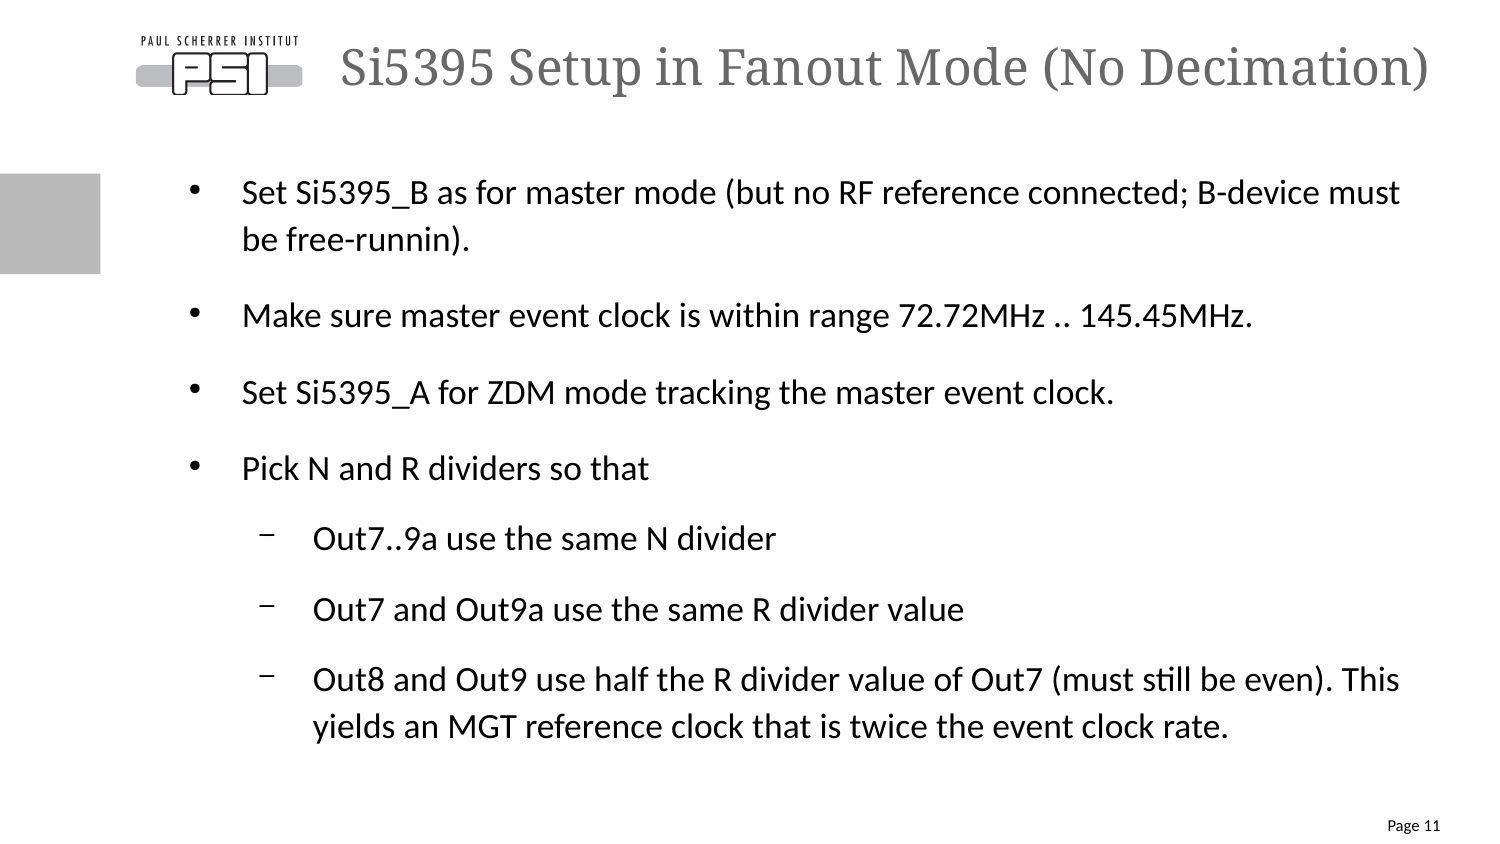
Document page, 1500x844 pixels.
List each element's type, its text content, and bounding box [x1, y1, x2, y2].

title Si5395 Setup in Fanout Mode (No Decimation) [340, 35, 1442, 98]
list Set Si5395_B as for master mode (but no RF reference connected; B-device must be free-runnin). Make sure master event clock is within range 72.72MHz .. 145.45MHz. Set Si5395_A for ZDM mode tracking the master event clock. Pick N and R dividers so that Out7..9a use the same N divider Out7 and Out9a use the same R divider value Out8 and Out9 use half the R divider value of Out7 (must still be even). This yields an MGT reference clock that is twice the event clock rate. [171, 165, 1442, 741]
slide_number Page <number> [1346, 814, 1441, 840]
